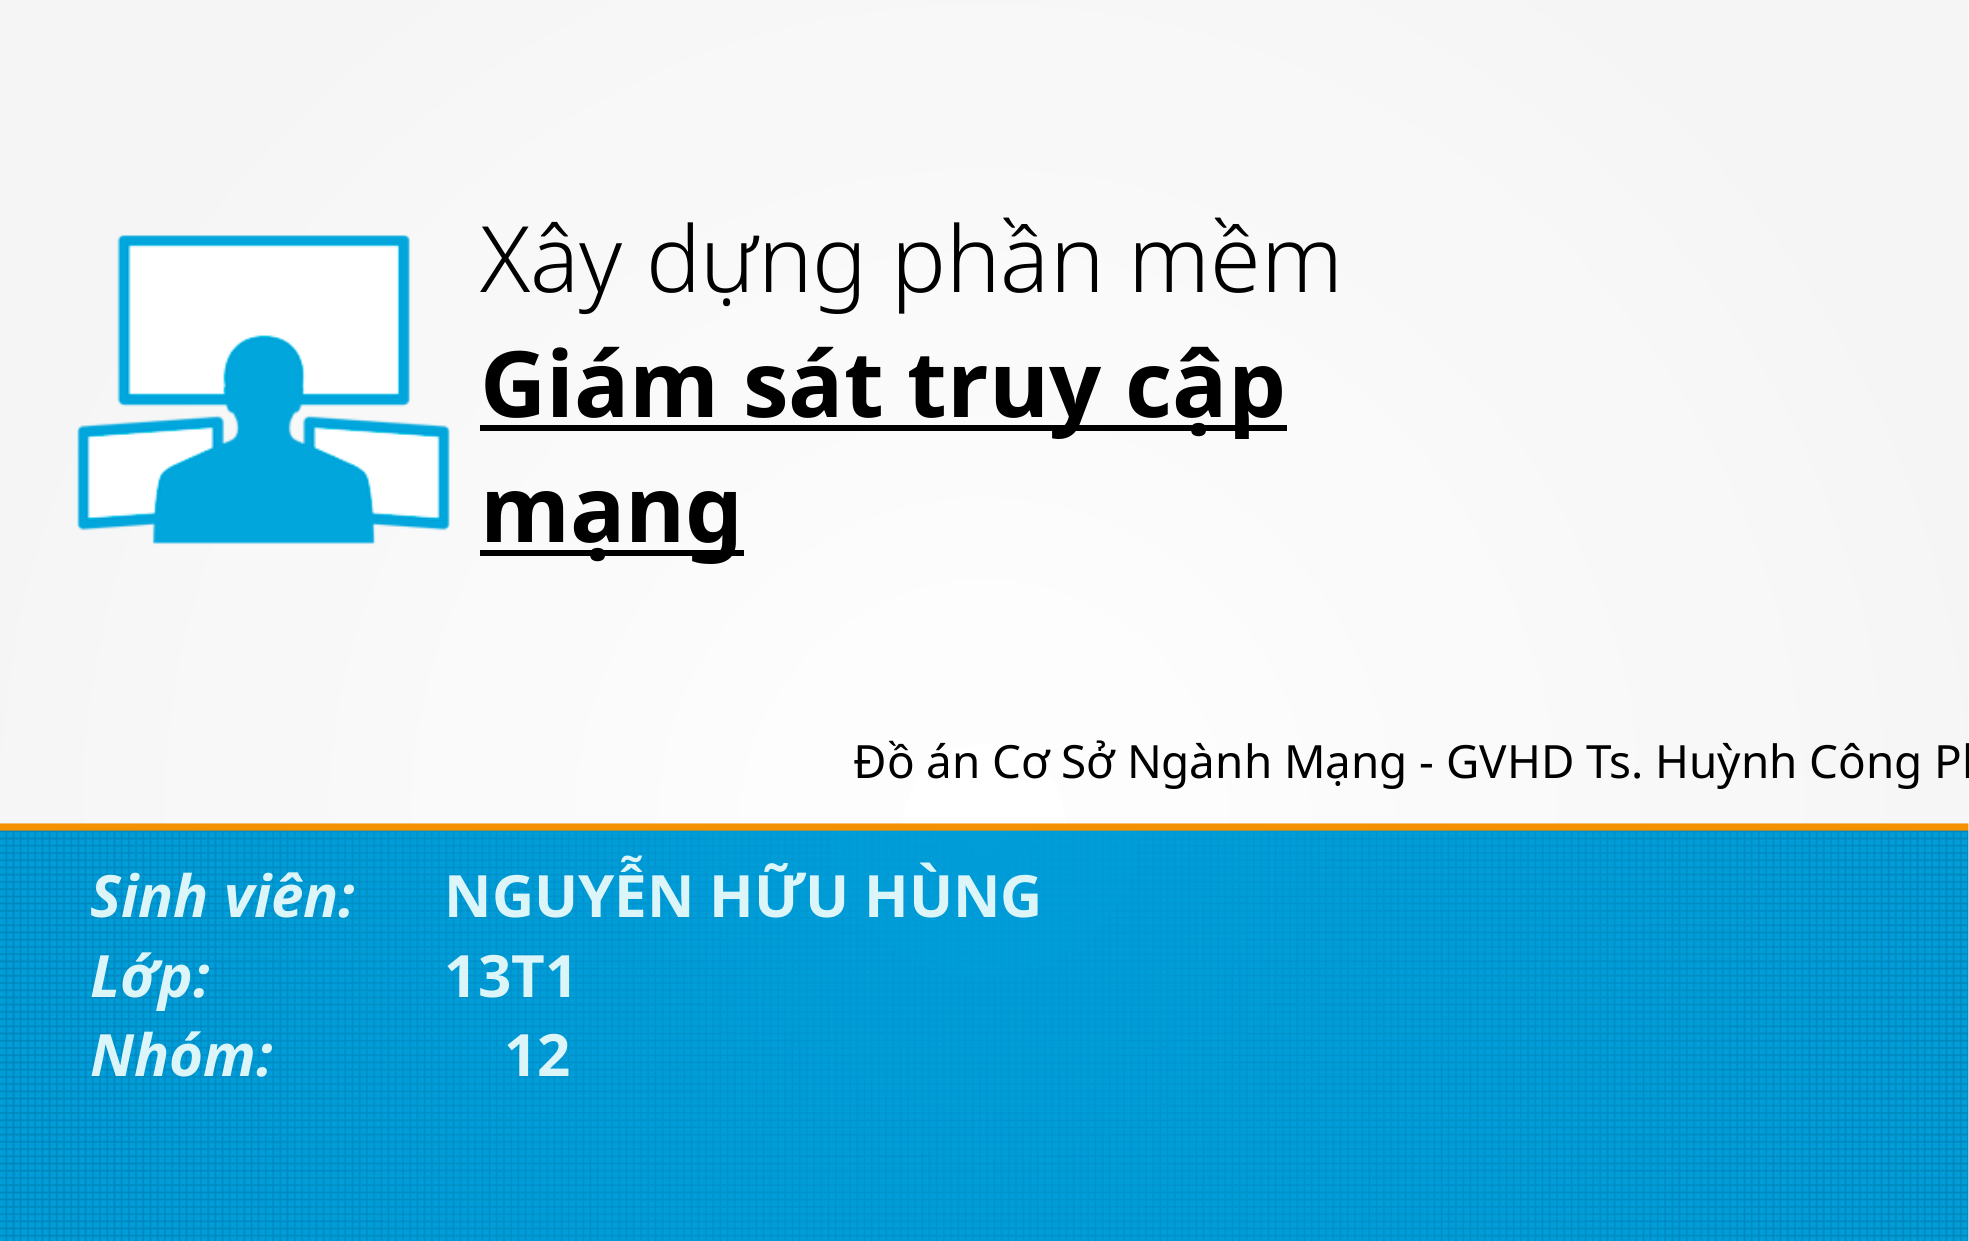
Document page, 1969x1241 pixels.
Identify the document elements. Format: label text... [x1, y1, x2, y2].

subtitle Sinh viên: NGUYỄN HỮU HÙNG Lớp: 13T1 Nhóm: 12 [90, 855, 1861, 1111]
picture [0, 0, 1969, 830]
title Xây dựng phần mềm Giám sát truy cập mạng [480, 195, 1487, 571]
text_box Đồ án Cơ Sở Ngành Mạng - GVHD Ts. Huỳnh Công Pháp [847, 725, 1921, 796]
